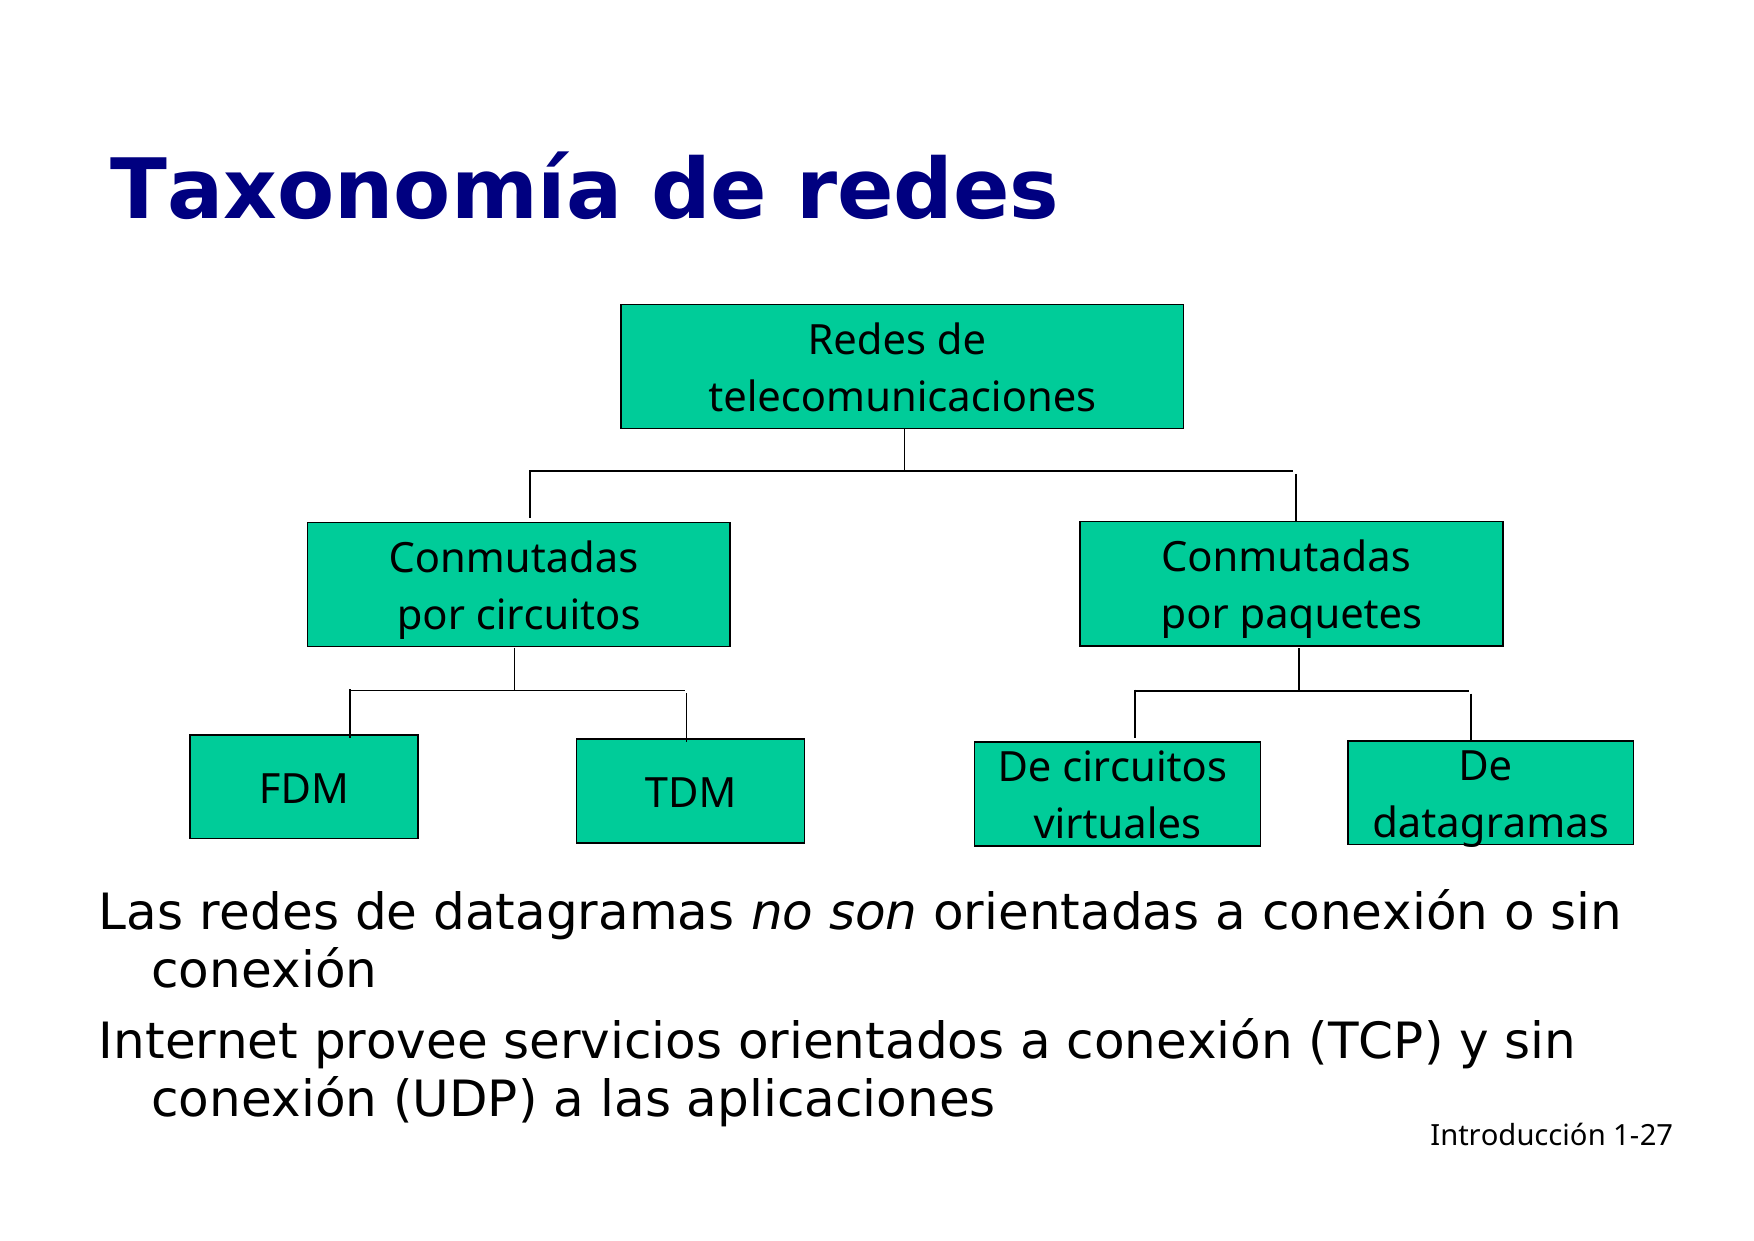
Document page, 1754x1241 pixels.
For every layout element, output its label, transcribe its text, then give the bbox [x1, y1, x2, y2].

text_box FDM [189, 734, 419, 839]
title Taxonomía de redes [96, 78, 1672, 301]
text_box Redes de telecomunicaciones [620, 304, 1184, 429]
text_box Conmutadas por paquetes [1080, 521, 1503, 646]
text_box De circuitos virtuales [974, 742, 1261, 846]
list Las redes de datagramas no son orientadas a conexión o sin conexión Internet provee servicios orientados a conexión (TCP) y sin conexión (UDP) a las aplicaciones [96, 883, 1672, 1147]
text_box Conmutadas por circuitos [307, 522, 731, 647]
text_box TDM [576, 739, 805, 843]
text_box De datagramas [1347, 740, 1634, 845]
